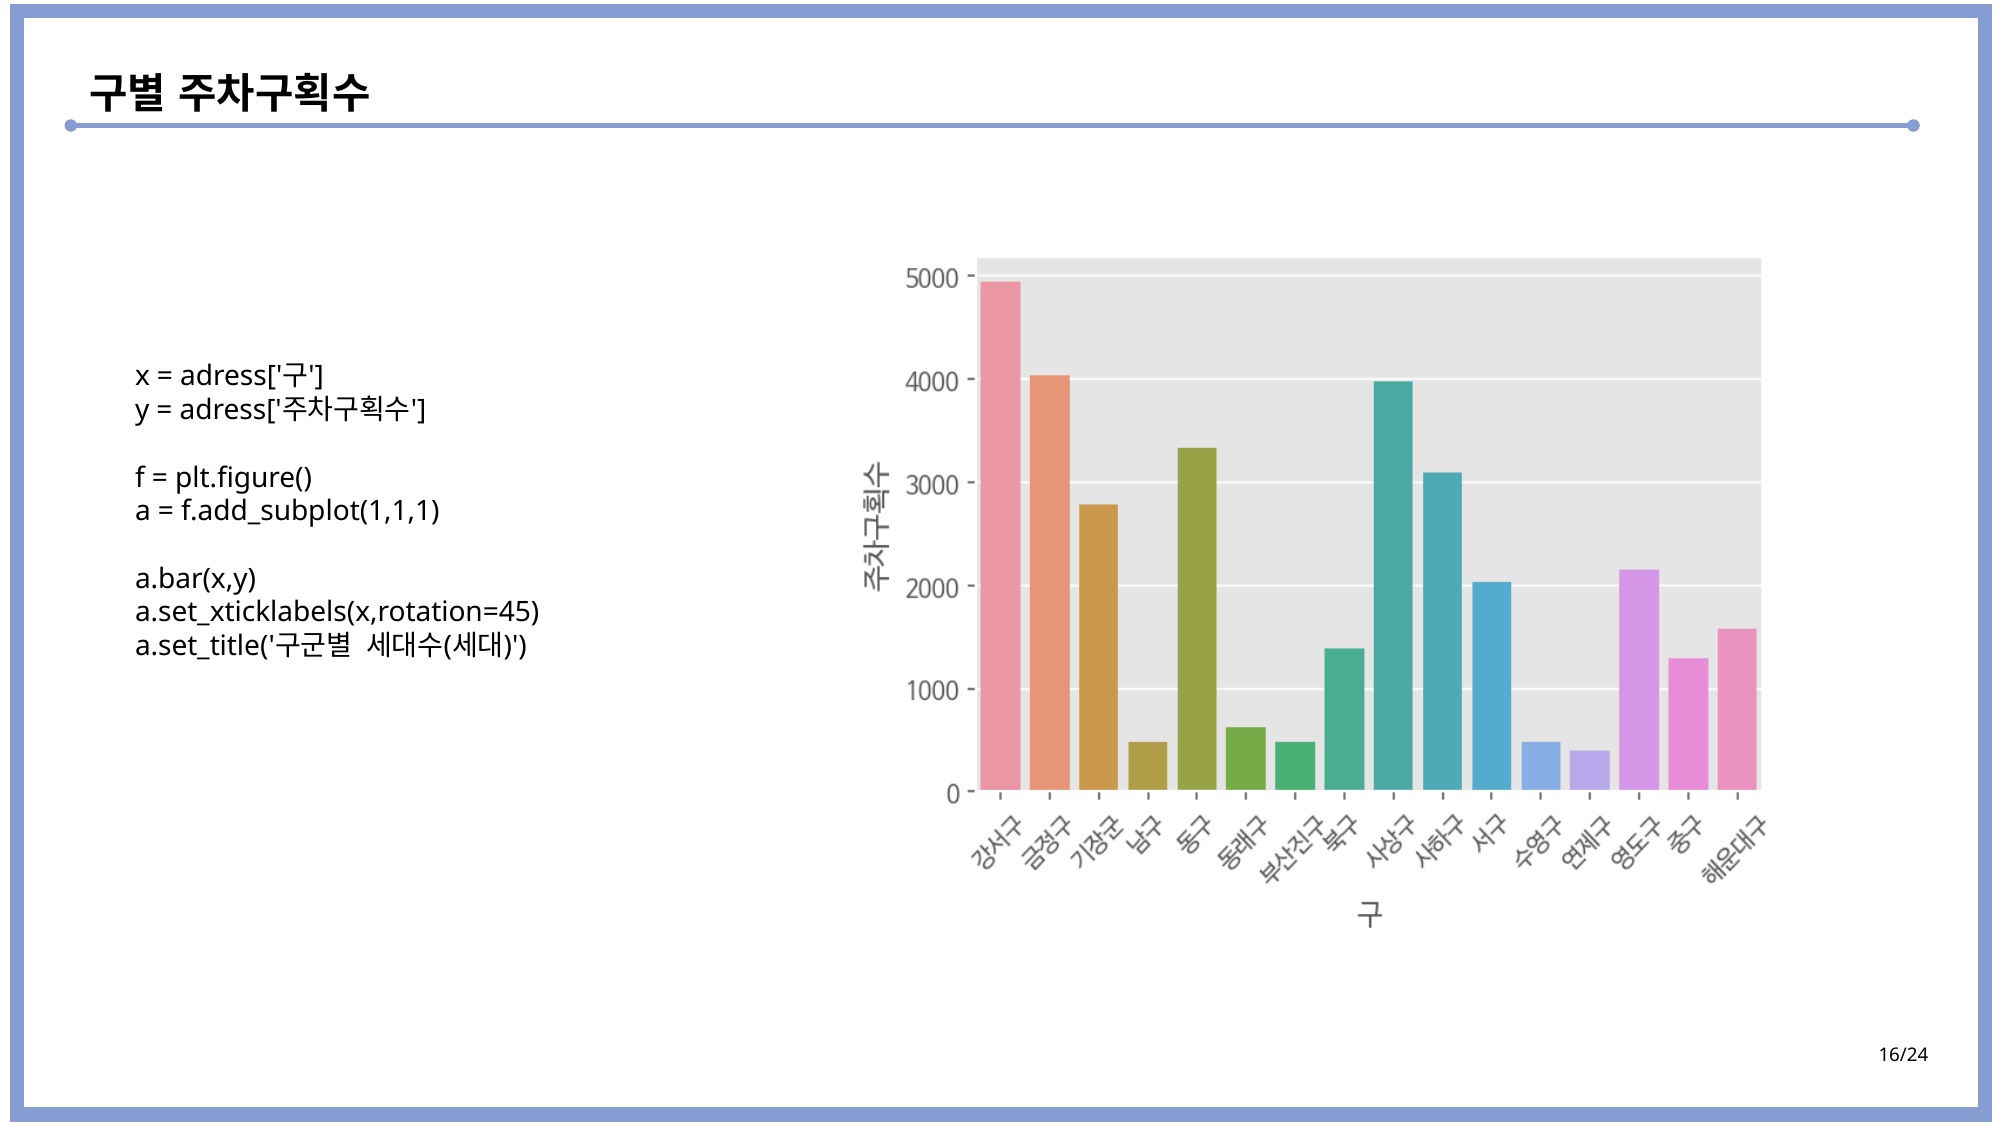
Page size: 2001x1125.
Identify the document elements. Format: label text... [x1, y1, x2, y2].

text_box 구별 주차구획수 [74, 59, 427, 125]
text_box x = adress['구'] y = adress['주차구획수'] f = plt.figure() a = f.add_subplot(1,1,1) a.bar(x,y) a.set_xticklabels(x,rotation=45) a.set_title('구군별 세대수(세대)') [120, 350, 733, 669]
picture [848, 240, 1793, 950]
